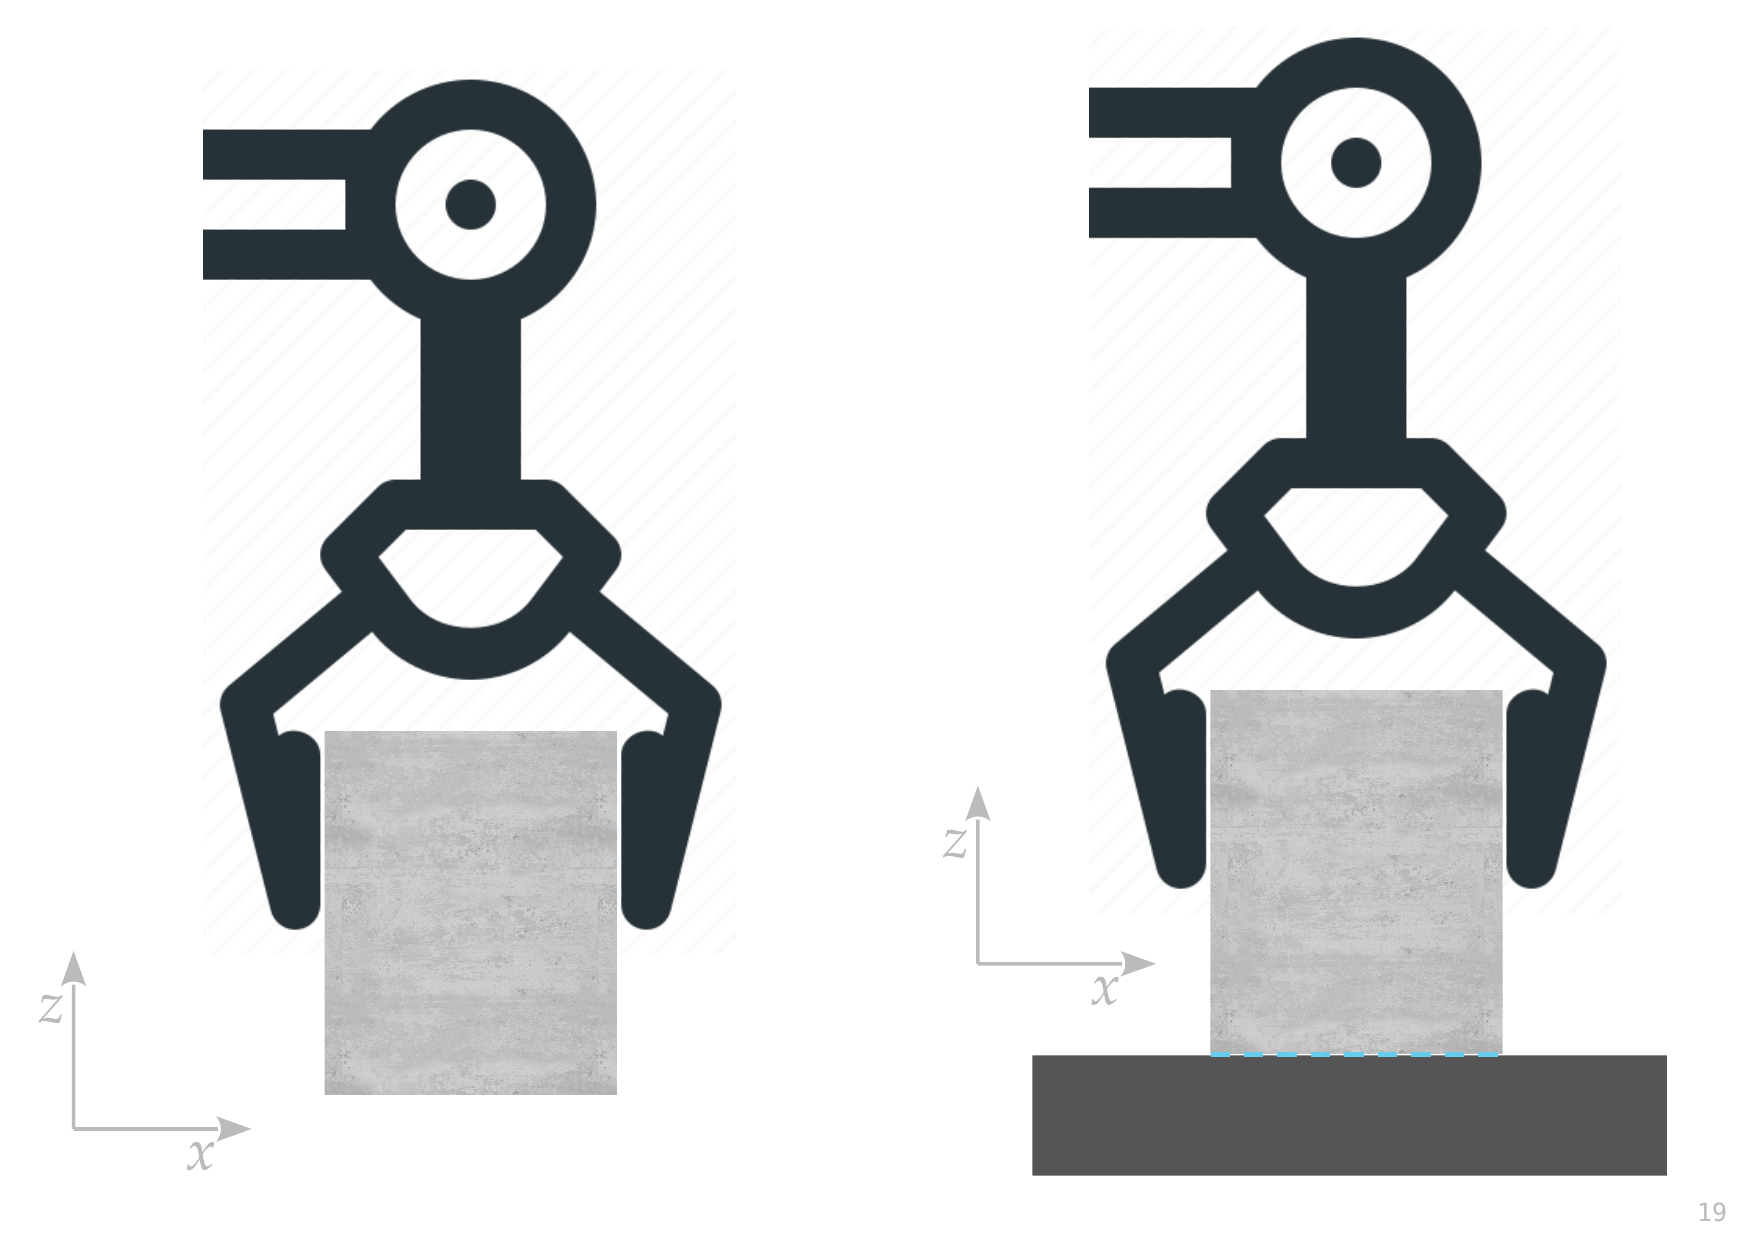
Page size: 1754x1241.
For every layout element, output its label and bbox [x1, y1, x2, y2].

text_box [976, 819, 1123, 966]
text_box [942, 829, 967, 858]
text_box [1120, 951, 1157, 977]
text_box [38, 994, 63, 1024]
text_box [1032, 1055, 1667, 1176]
text_box [71, 984, 218, 1131]
text_box [186, 1141, 215, 1171]
text_box [216, 1116, 252, 1142]
text_box [324, 731, 617, 1095]
text_box [965, 785, 991, 822]
text_box [1210, 690, 1503, 1054]
picture [203, 69, 736, 955]
text_box [60, 950, 87, 987]
picture [1089, 27, 1621, 914]
text_box [1091, 976, 1119, 1006]
